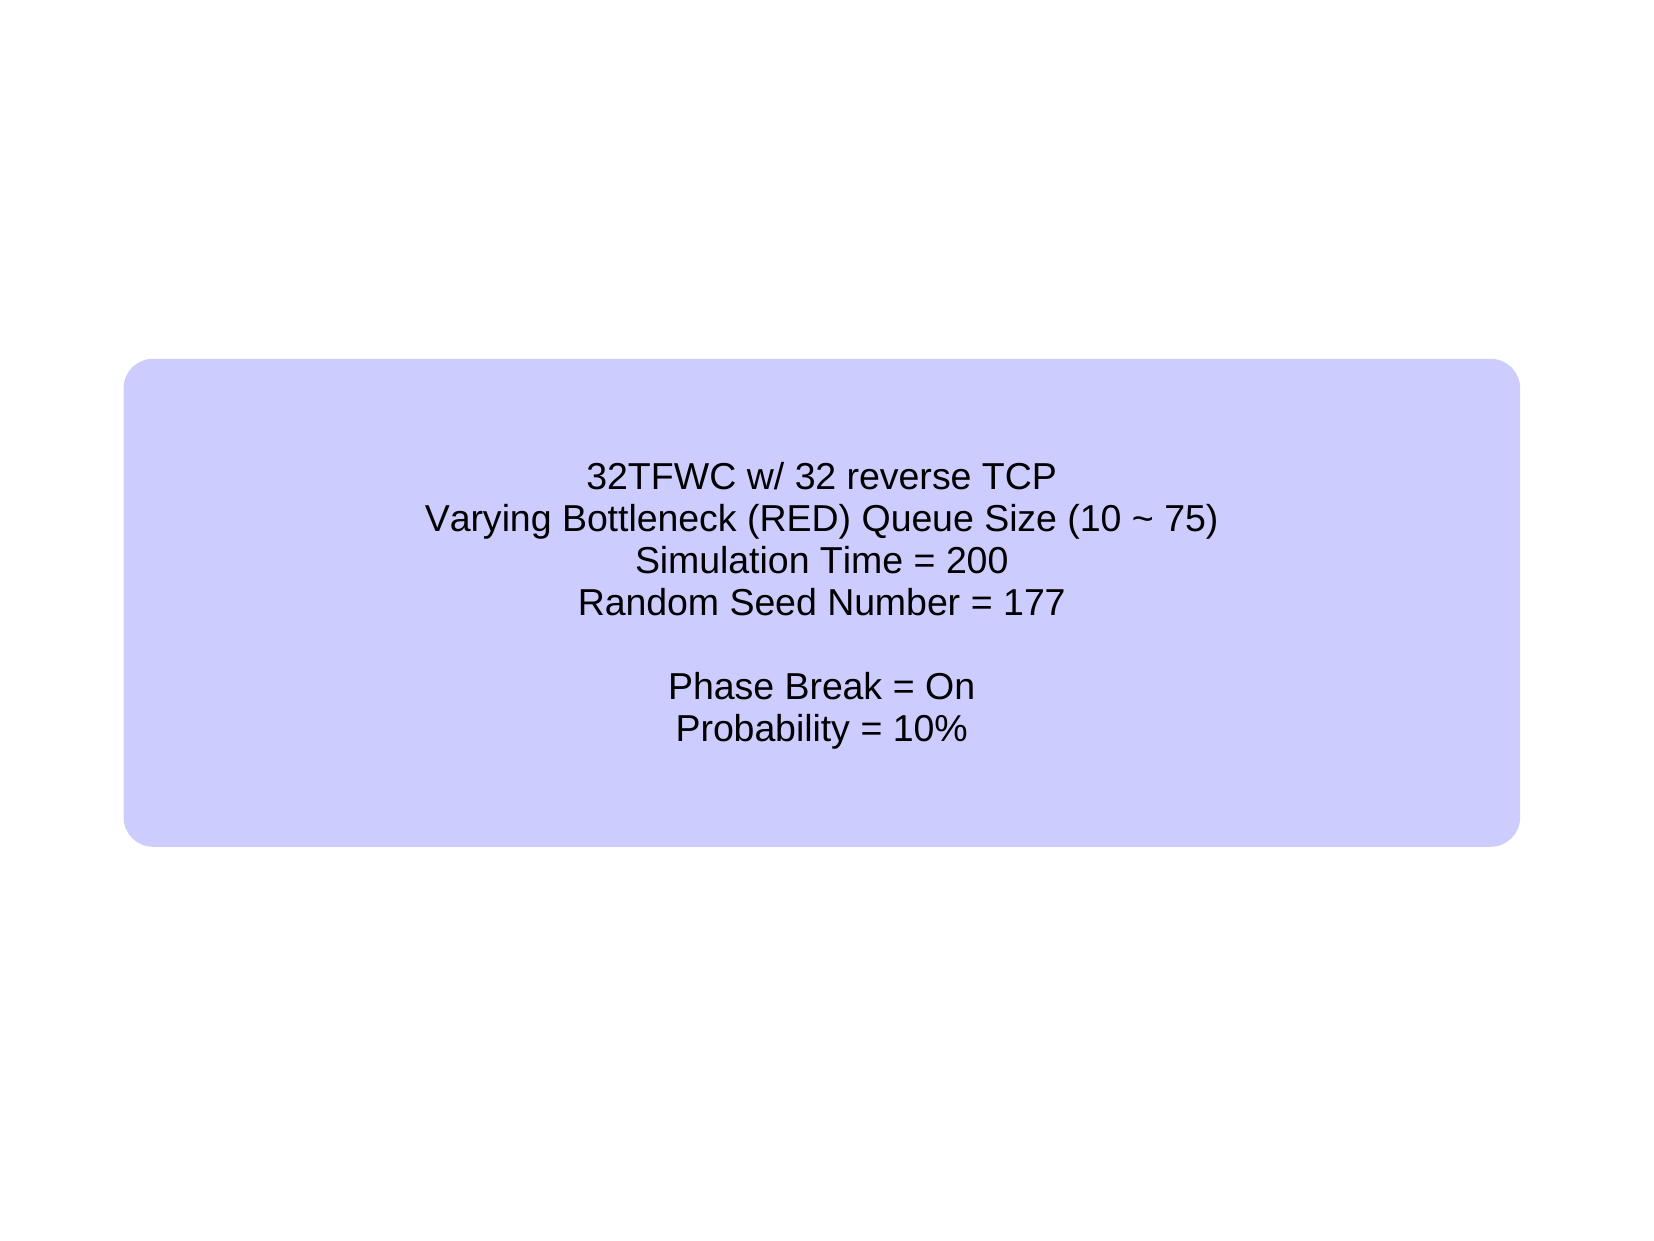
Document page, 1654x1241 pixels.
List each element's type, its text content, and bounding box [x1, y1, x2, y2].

text_box 32TFWC w/ 32 reverse TCP Varying Bottleneck (RED) Queue Size (10 ~ 75) Simulation Time = 200 Random Seed Number = 177 Phase Break = On Probability = 10% [123, 358, 1521, 847]
